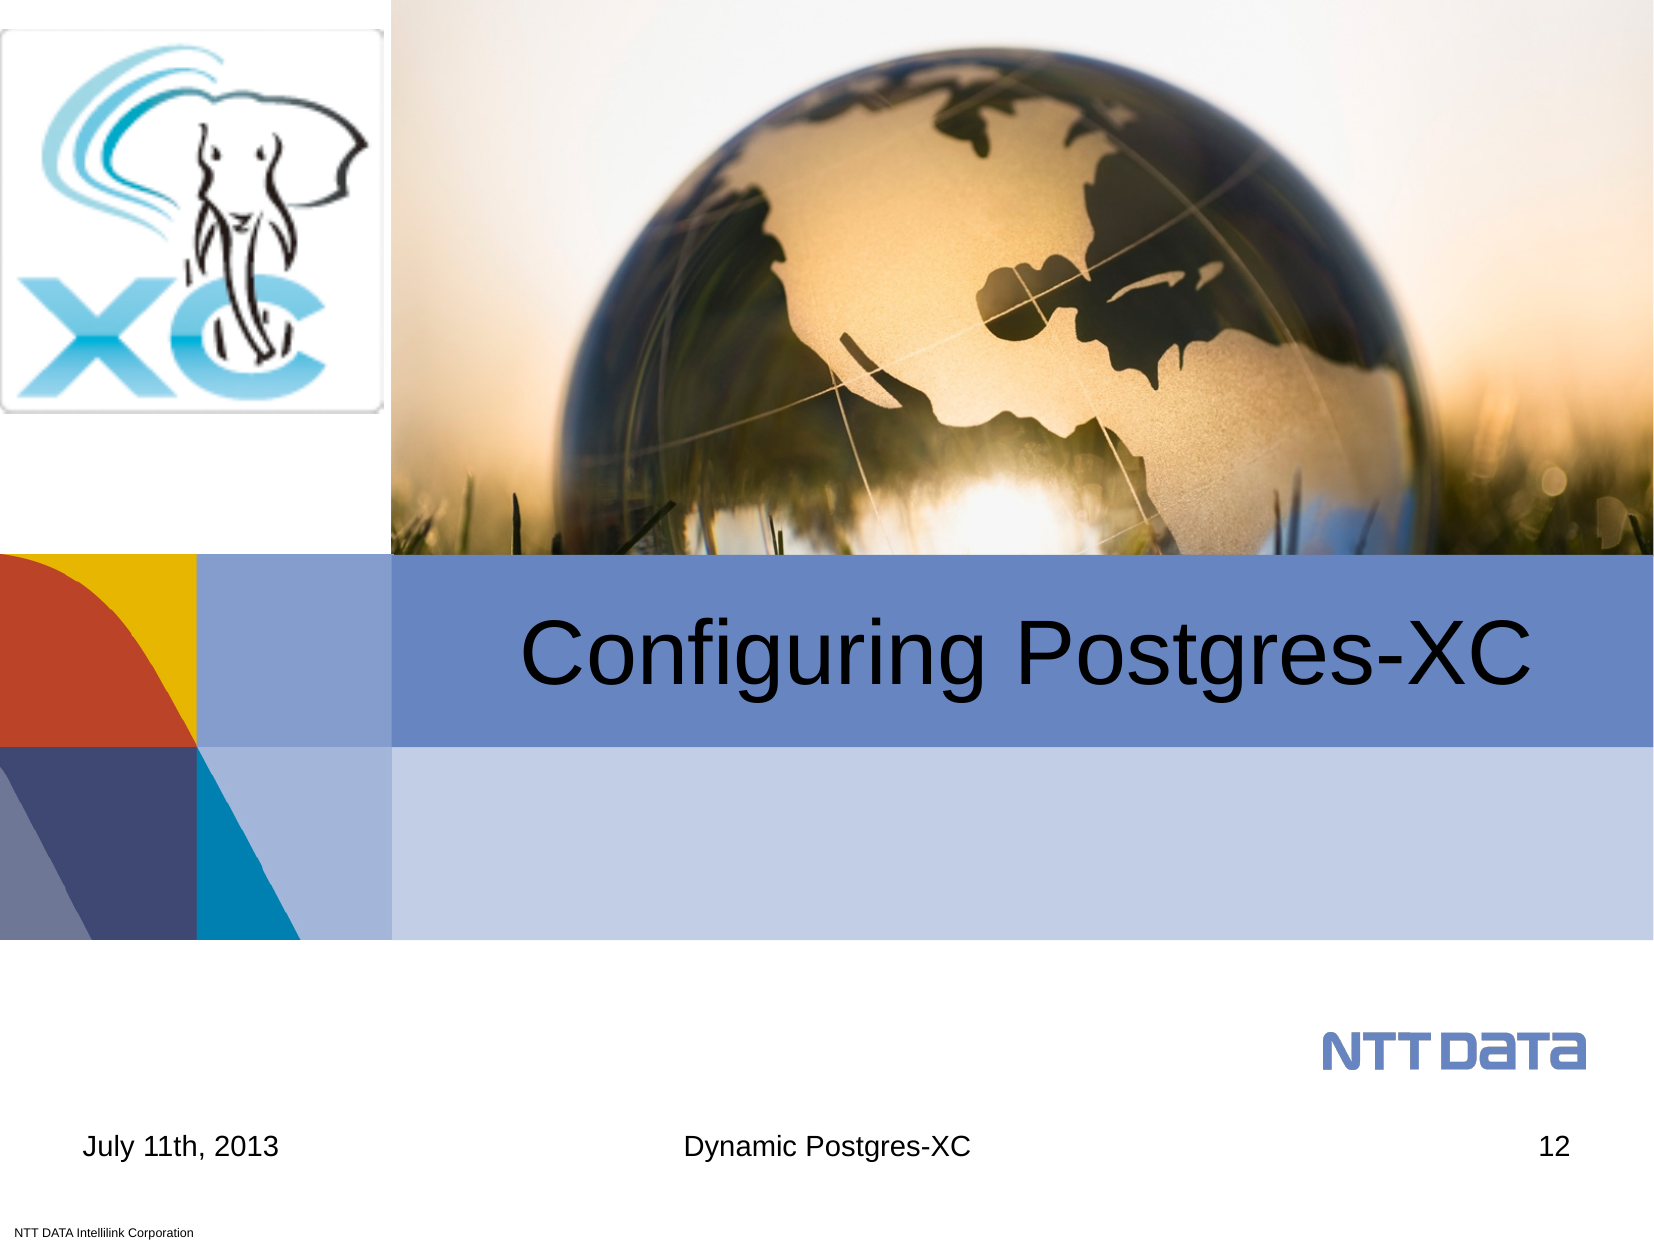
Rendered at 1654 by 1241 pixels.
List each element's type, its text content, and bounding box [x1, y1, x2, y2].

picture [0, 29, 384, 414]
title Configuring Postgres-XC [401, 548, 1654, 756]
picture [0, 0, 1654, 940]
picture [1323, 1032, 1586, 1070]
